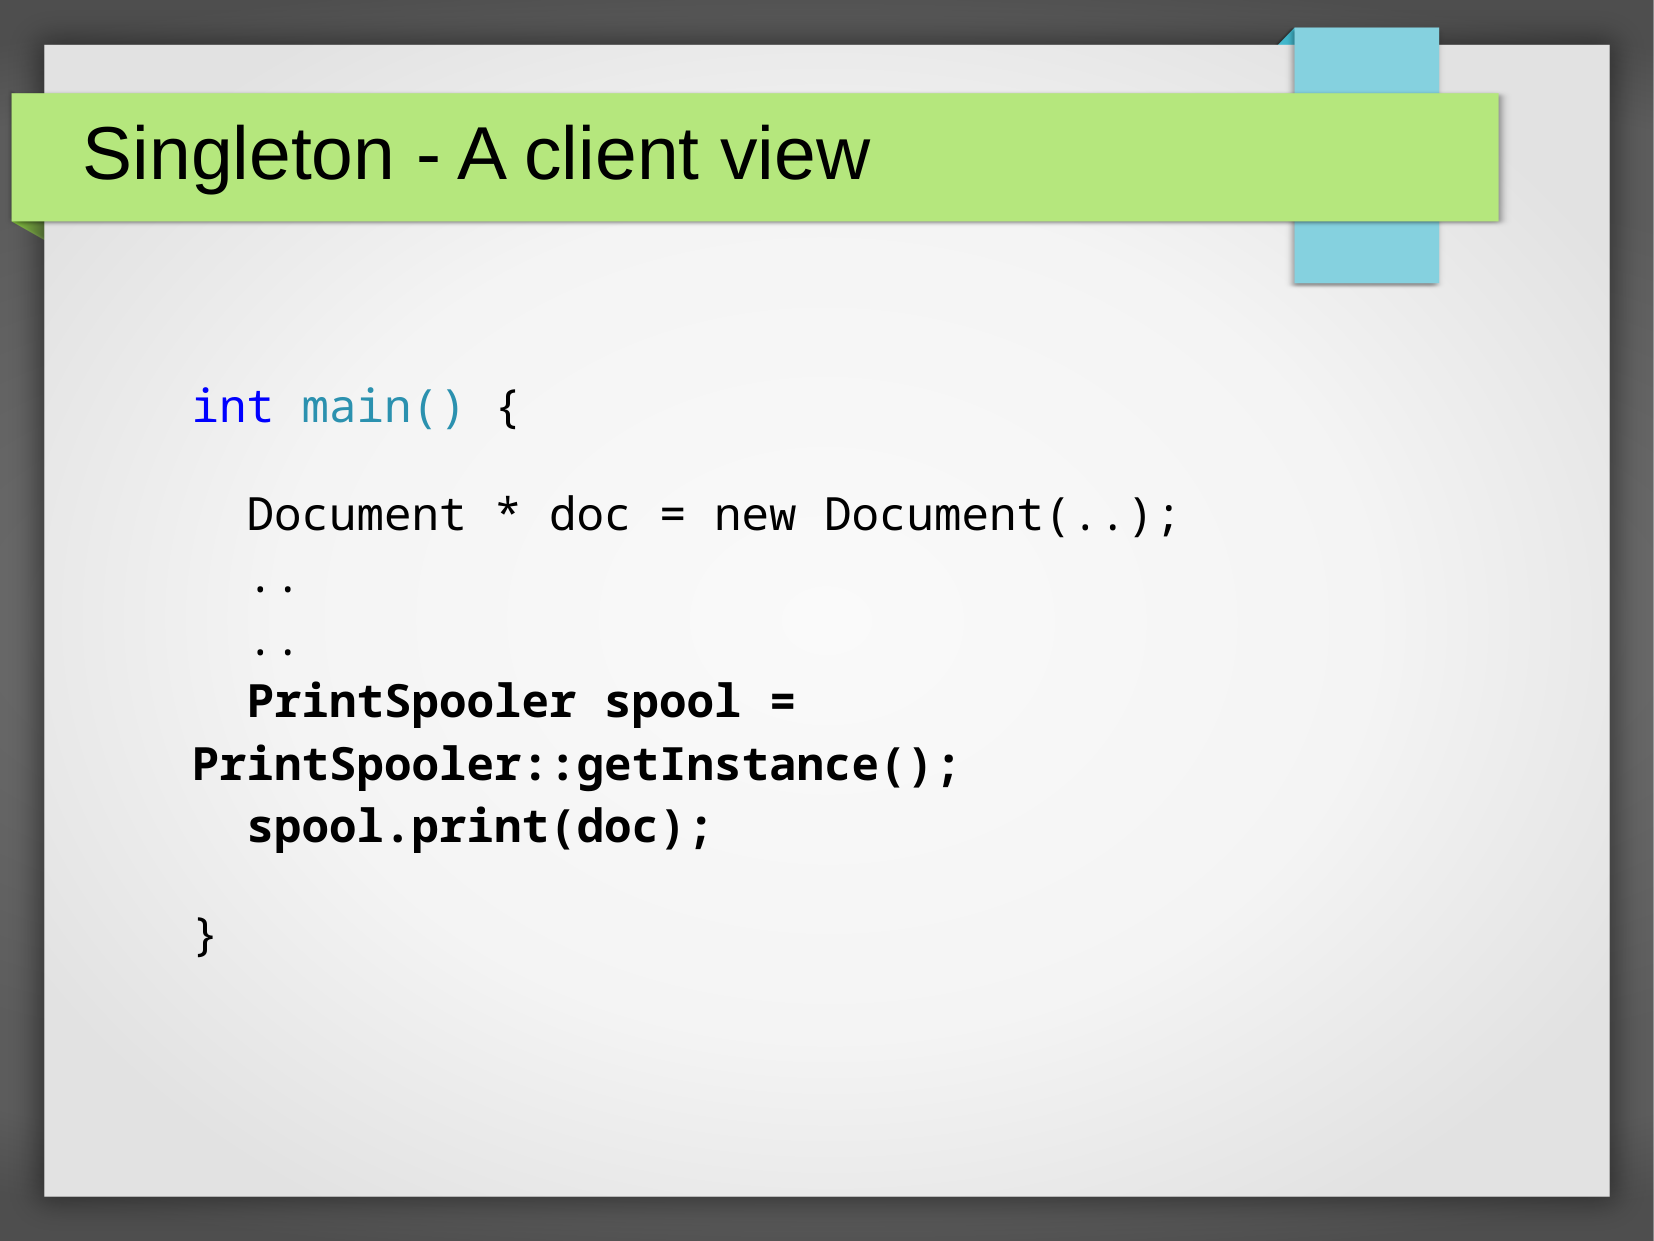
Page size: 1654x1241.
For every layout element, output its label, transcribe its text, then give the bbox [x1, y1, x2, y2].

title Singleton - A client view [82, 94, 1264, 213]
text_box int main() { Document * doc = new Document(..); .. .. PrintSpooler spool = PrintSpooler::getInstance(); spool.print(doc); } [176, 366, 1501, 1041]
picture [0, 0, 1654, 1241]
